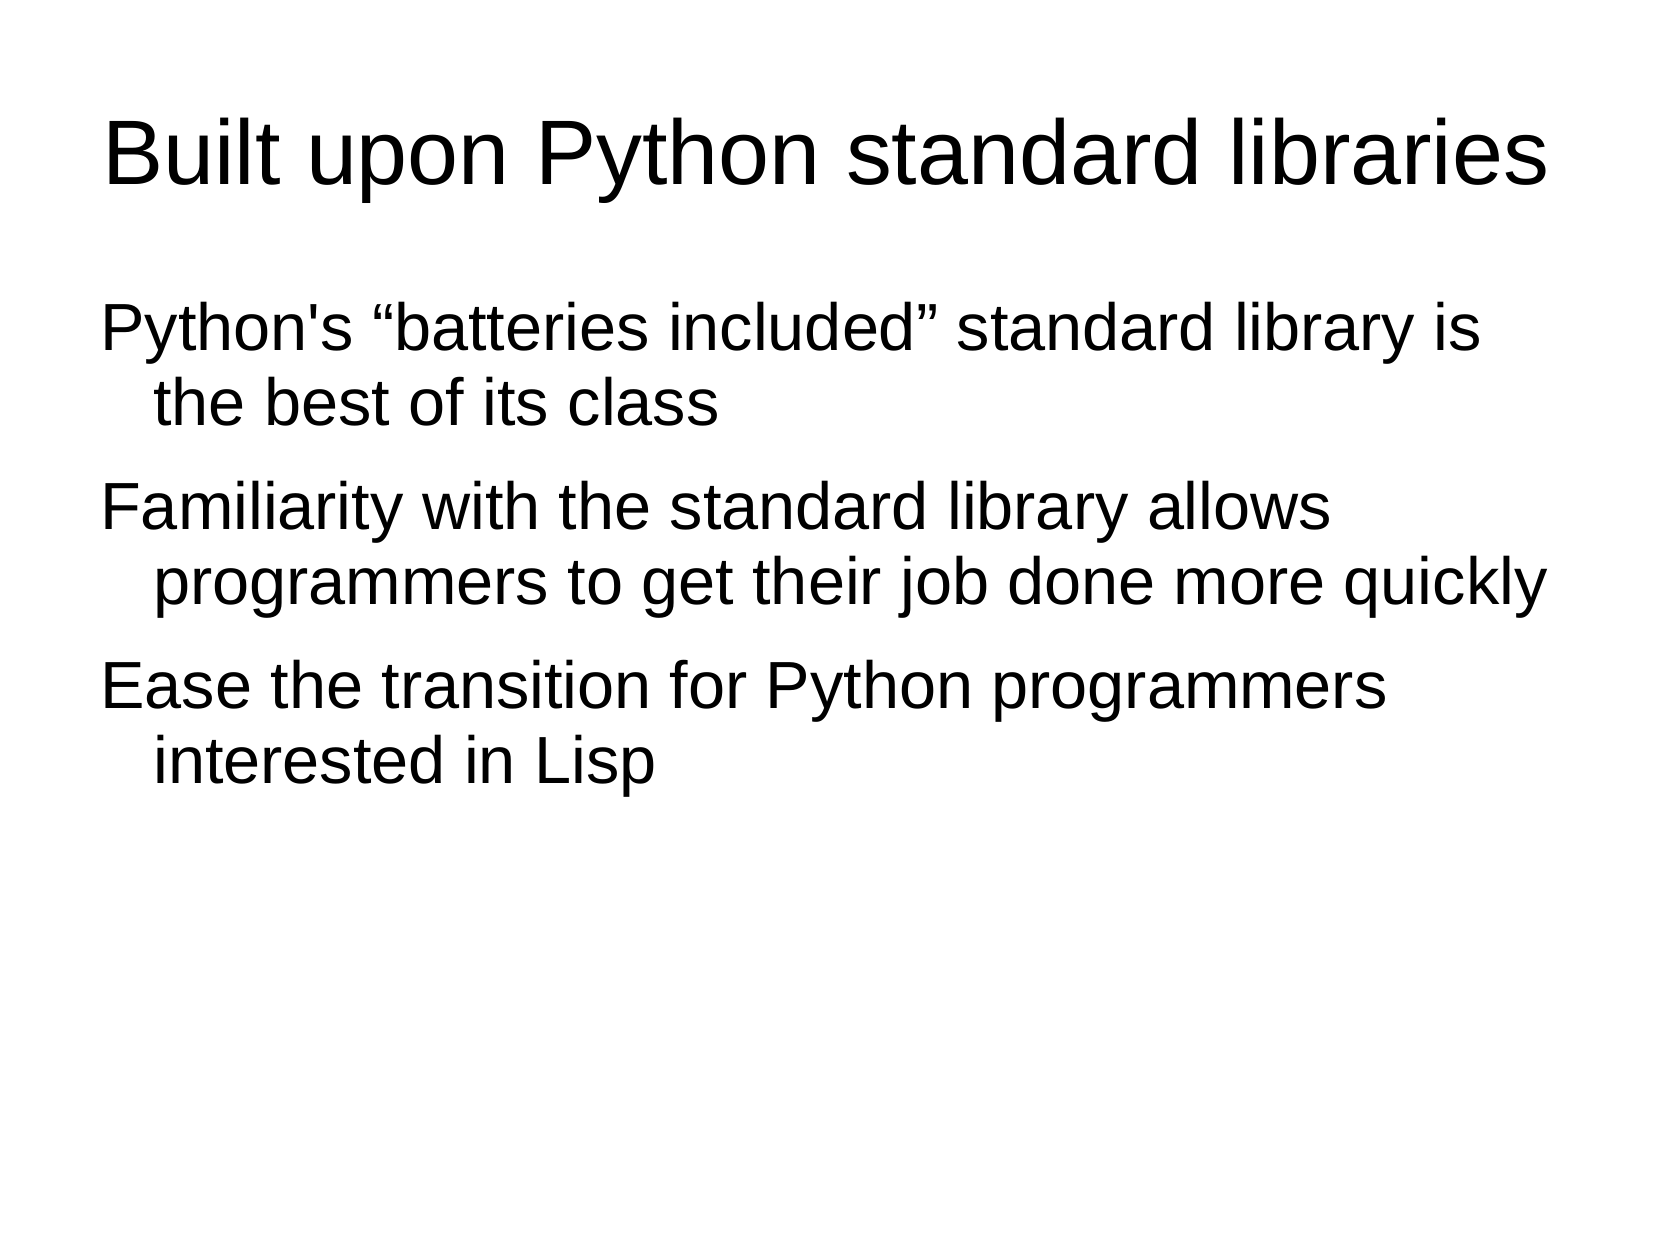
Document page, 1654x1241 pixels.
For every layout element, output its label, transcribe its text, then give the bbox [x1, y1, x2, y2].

list Python's “batteries included” standard library is the best of its class Familiarity with the standard library allows programmers to get their job done more quickly Ease the transition for Python programmers interested in Lisp [82, 290, 1571, 1094]
title Built upon Python standard libraries [82, 56, 1571, 250]
